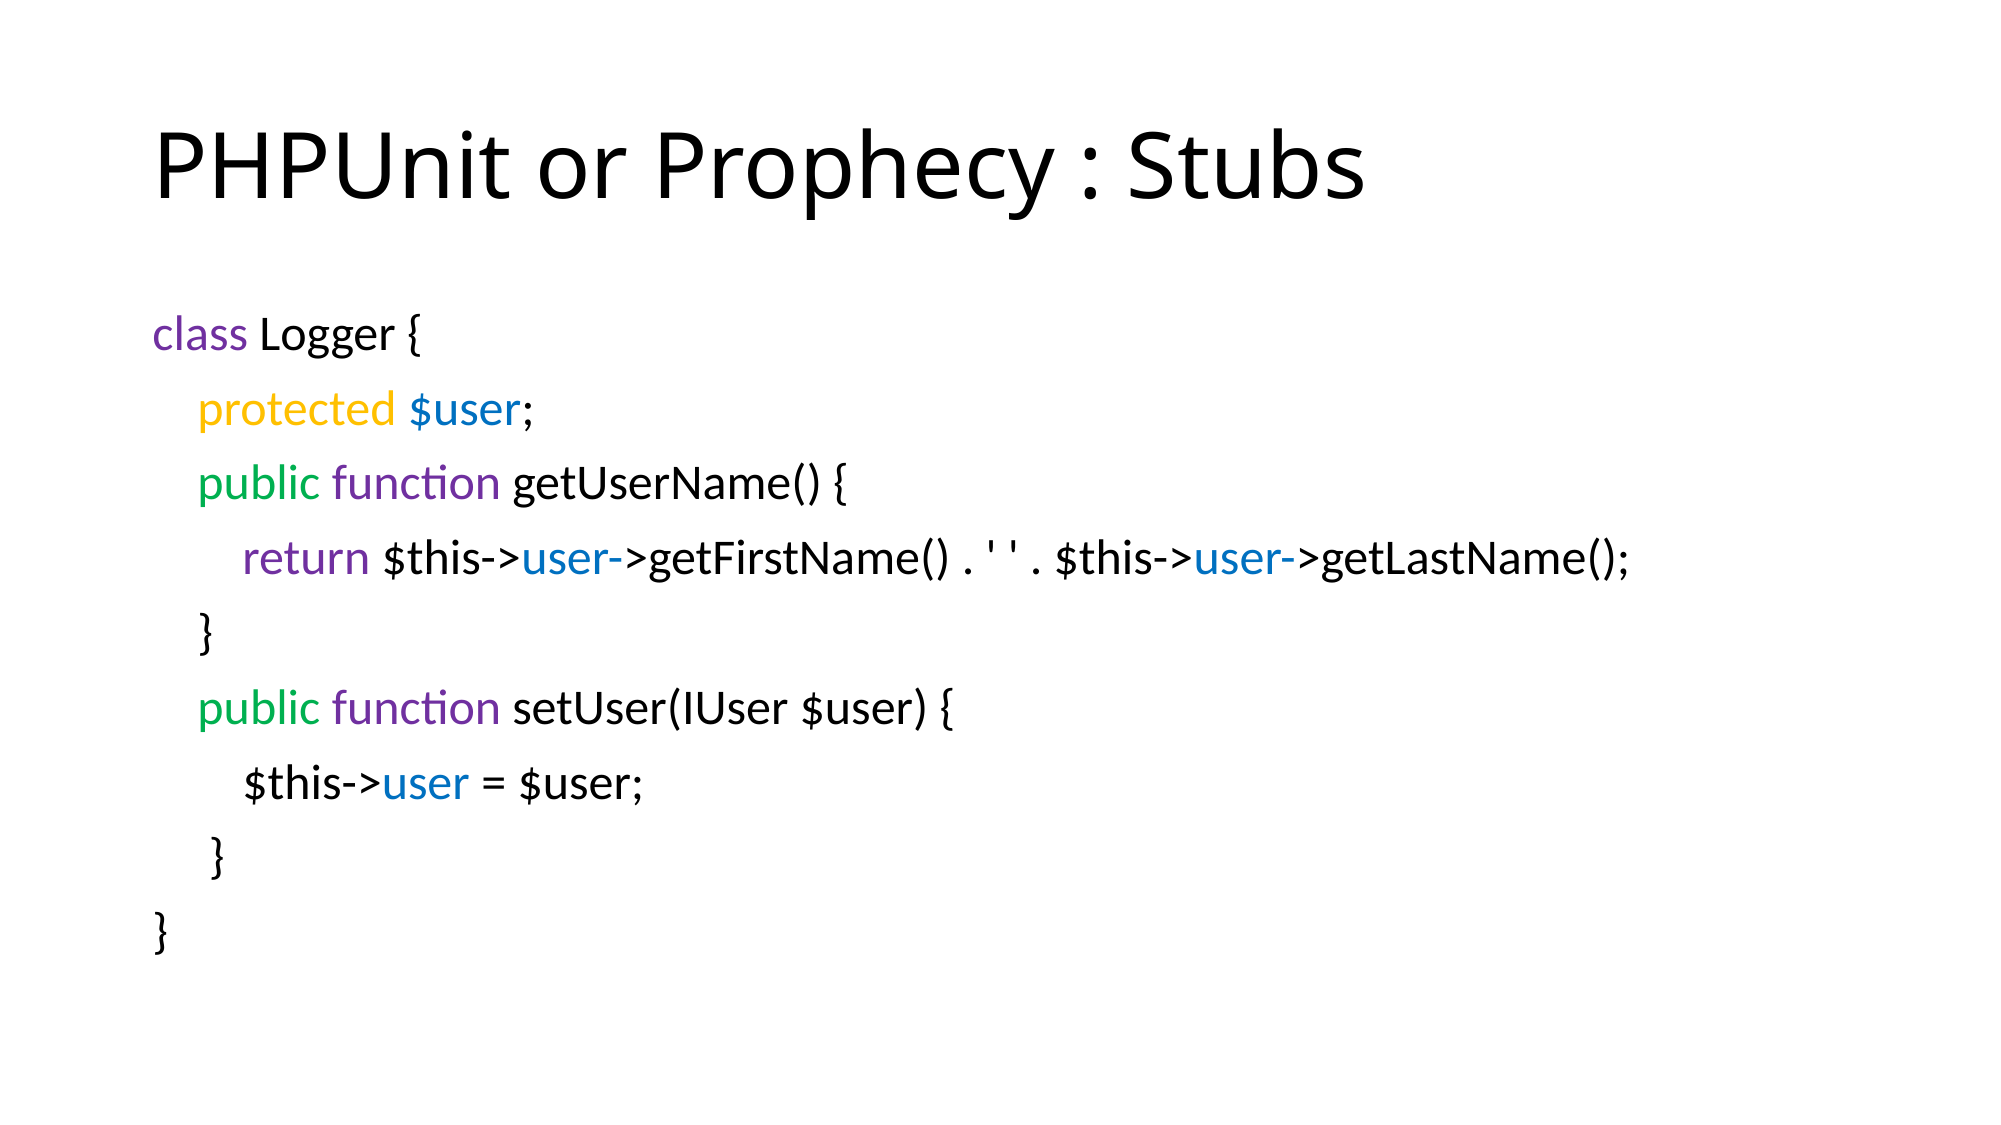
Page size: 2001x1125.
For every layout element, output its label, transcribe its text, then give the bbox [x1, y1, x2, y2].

list class Logger { protected $user; public function getUserName() { return $this->user->getFirstName() . ' ' . $this->user->getLastName(); } public function setUser(IUser $user) { $this->user = $user; } } [137, 299, 1863, 1014]
title PHPUnit or Prophecy : Stubs [137, 59, 1863, 278]
